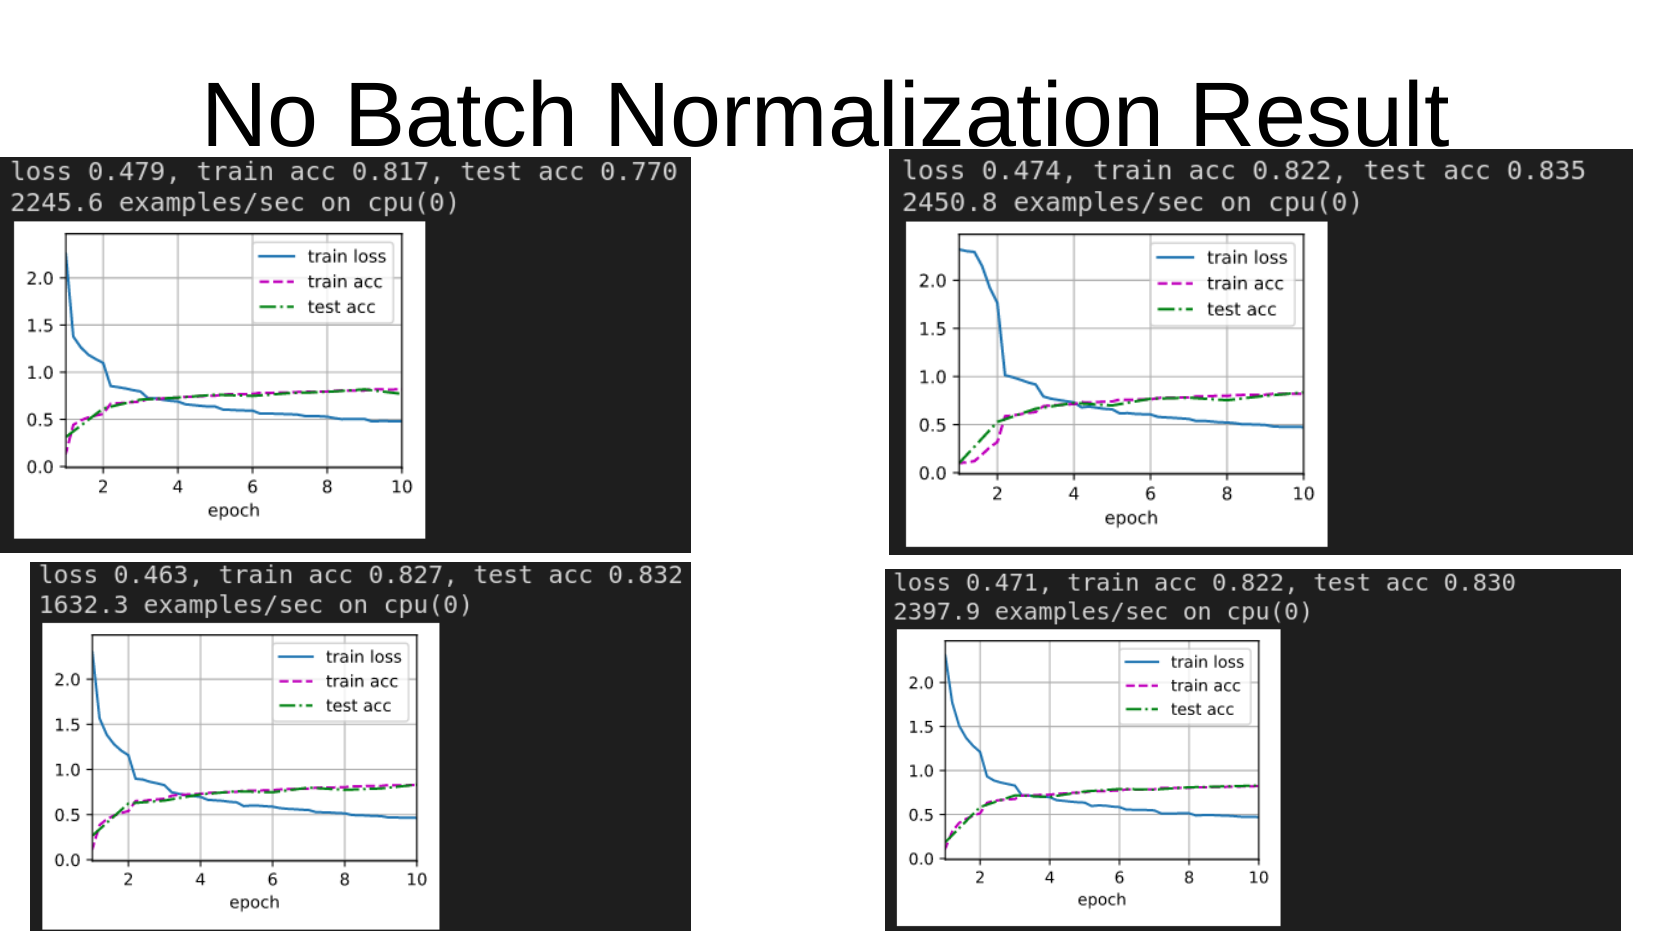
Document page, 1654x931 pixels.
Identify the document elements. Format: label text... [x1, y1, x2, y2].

picture [0, 157, 691, 553]
title No Batch Normalization Result [82, 37, 1571, 193]
picture [30, 562, 691, 931]
picture [885, 569, 1621, 931]
picture [889, 149, 1633, 556]
